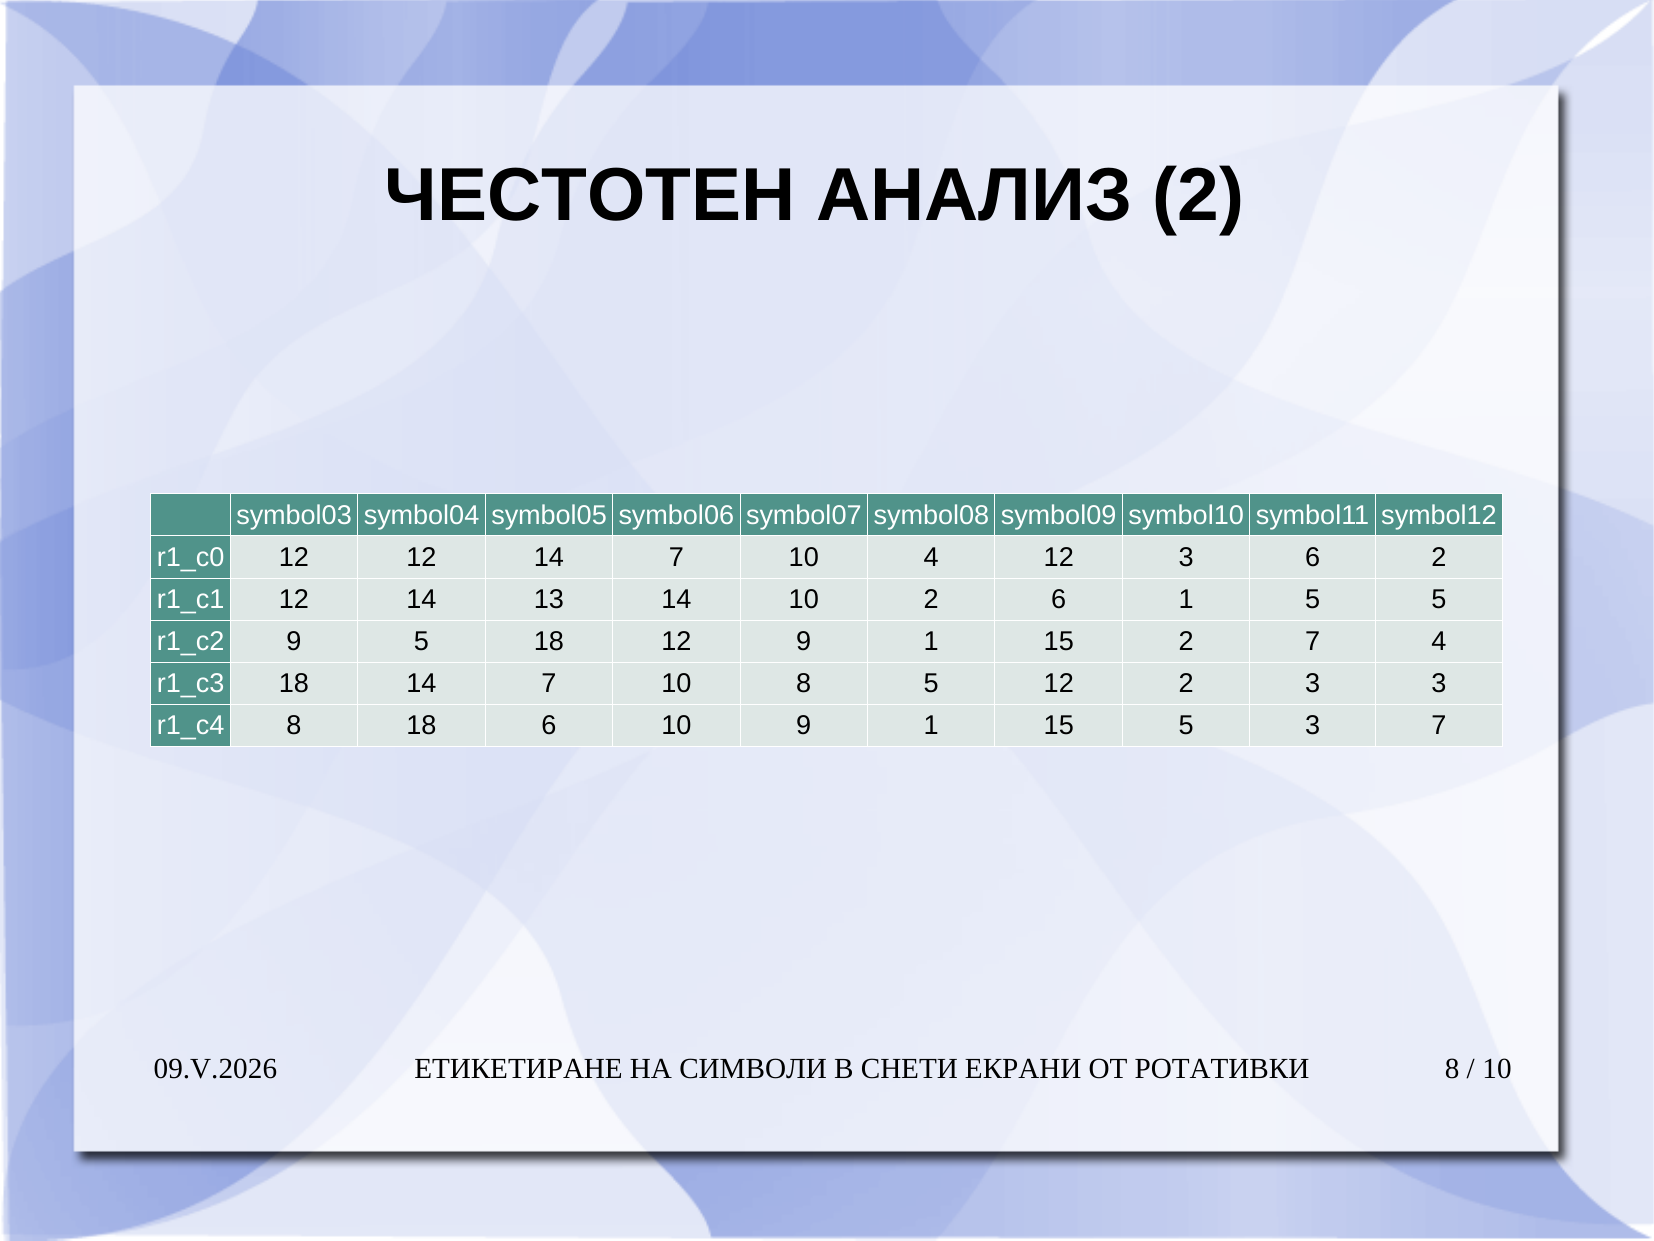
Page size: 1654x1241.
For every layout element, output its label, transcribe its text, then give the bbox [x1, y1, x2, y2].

table_header symbol09 [995, 494, 1122, 535]
table_cell 2 [868, 579, 994, 620]
table_header symbol04 [358, 494, 485, 535]
table_cell r1_c3 [151, 663, 230, 704]
table_cell 5 [1376, 579, 1502, 620]
table_cell 12 [995, 663, 1122, 704]
table_cell 14 [358, 579, 485, 620]
table_cell 4 [1376, 621, 1502, 662]
table_cell 12 [613, 621, 740, 662]
table_cell 2 [1123, 663, 1249, 704]
table_cell 5 [1250, 579, 1375, 620]
table_cell 12 [231, 579, 357, 620]
table_cell 3 [1123, 536, 1249, 578]
table_cell 9 [741, 705, 867, 746]
table_cell 2 [1376, 536, 1502, 578]
table_cell 18 [358, 705, 485, 746]
table_cell 1 [868, 705, 994, 746]
table_cell r1_c1 [151, 579, 230, 620]
table_header symbol05 [486, 494, 612, 535]
table_cell r1_c2 [151, 621, 230, 662]
table_cell 18 [486, 621, 612, 662]
table_header symbol12 [1376, 494, 1502, 535]
table_header symbol03 [231, 494, 357, 535]
table_cell 6 [995, 579, 1122, 620]
table_cell 13 [486, 579, 612, 620]
table_cell 2 [1123, 621, 1249, 662]
table_cell 14 [358, 663, 485, 704]
table_header symbol10 [1123, 494, 1249, 535]
table_cell r1_c0 [151, 536, 230, 578]
picture [0, 0, 1654, 1241]
table_cell 6 [486, 705, 612, 746]
table_cell 14 [613, 579, 740, 620]
table_cell 10 [741, 536, 867, 578]
table_cell 12 [358, 536, 485, 578]
title Честотен анализ (2) [88, 90, 1542, 298]
table_cell 8 [741, 663, 867, 704]
table_cell 3 [1376, 663, 1502, 704]
table_cell 14 [486, 536, 612, 578]
table_header symbol08 [868, 494, 994, 535]
table_cell 6 [1250, 536, 1375, 578]
table_cell 3 [1250, 663, 1375, 704]
table_header symbol06 [613, 494, 740, 535]
table_cell 1 [868, 621, 994, 662]
table_cell 1 [1123, 579, 1249, 620]
table_cell 7 [613, 536, 740, 578]
table_cell 9 [741, 621, 867, 662]
table_cell 5 [1123, 705, 1249, 746]
table_cell r1_c4 [151, 705, 230, 746]
table_cell 15 [995, 705, 1122, 746]
table_cell 7 [1376, 705, 1502, 746]
table_cell 10 [741, 579, 867, 620]
table_cell 12 [995, 536, 1122, 578]
table_cell 8 [231, 705, 357, 746]
table_cell 15 [995, 621, 1122, 662]
table_cell 10 [613, 663, 740, 704]
table_header symbol11 [1250, 494, 1375, 535]
table_cell 5 [868, 663, 994, 704]
table_cell 12 [231, 536, 357, 578]
table_cell 5 [358, 621, 485, 662]
table_header [151, 494, 230, 535]
table_cell 7 [1250, 621, 1375, 662]
table_cell 7 [486, 663, 612, 704]
table_cell 10 [613, 705, 740, 746]
table_cell 4 [868, 536, 994, 578]
table_cell 9 [231, 621, 357, 662]
table_cell 3 [1250, 705, 1375, 746]
table_cell 18 [231, 663, 357, 704]
table_header symbol07 [741, 494, 867, 535]
